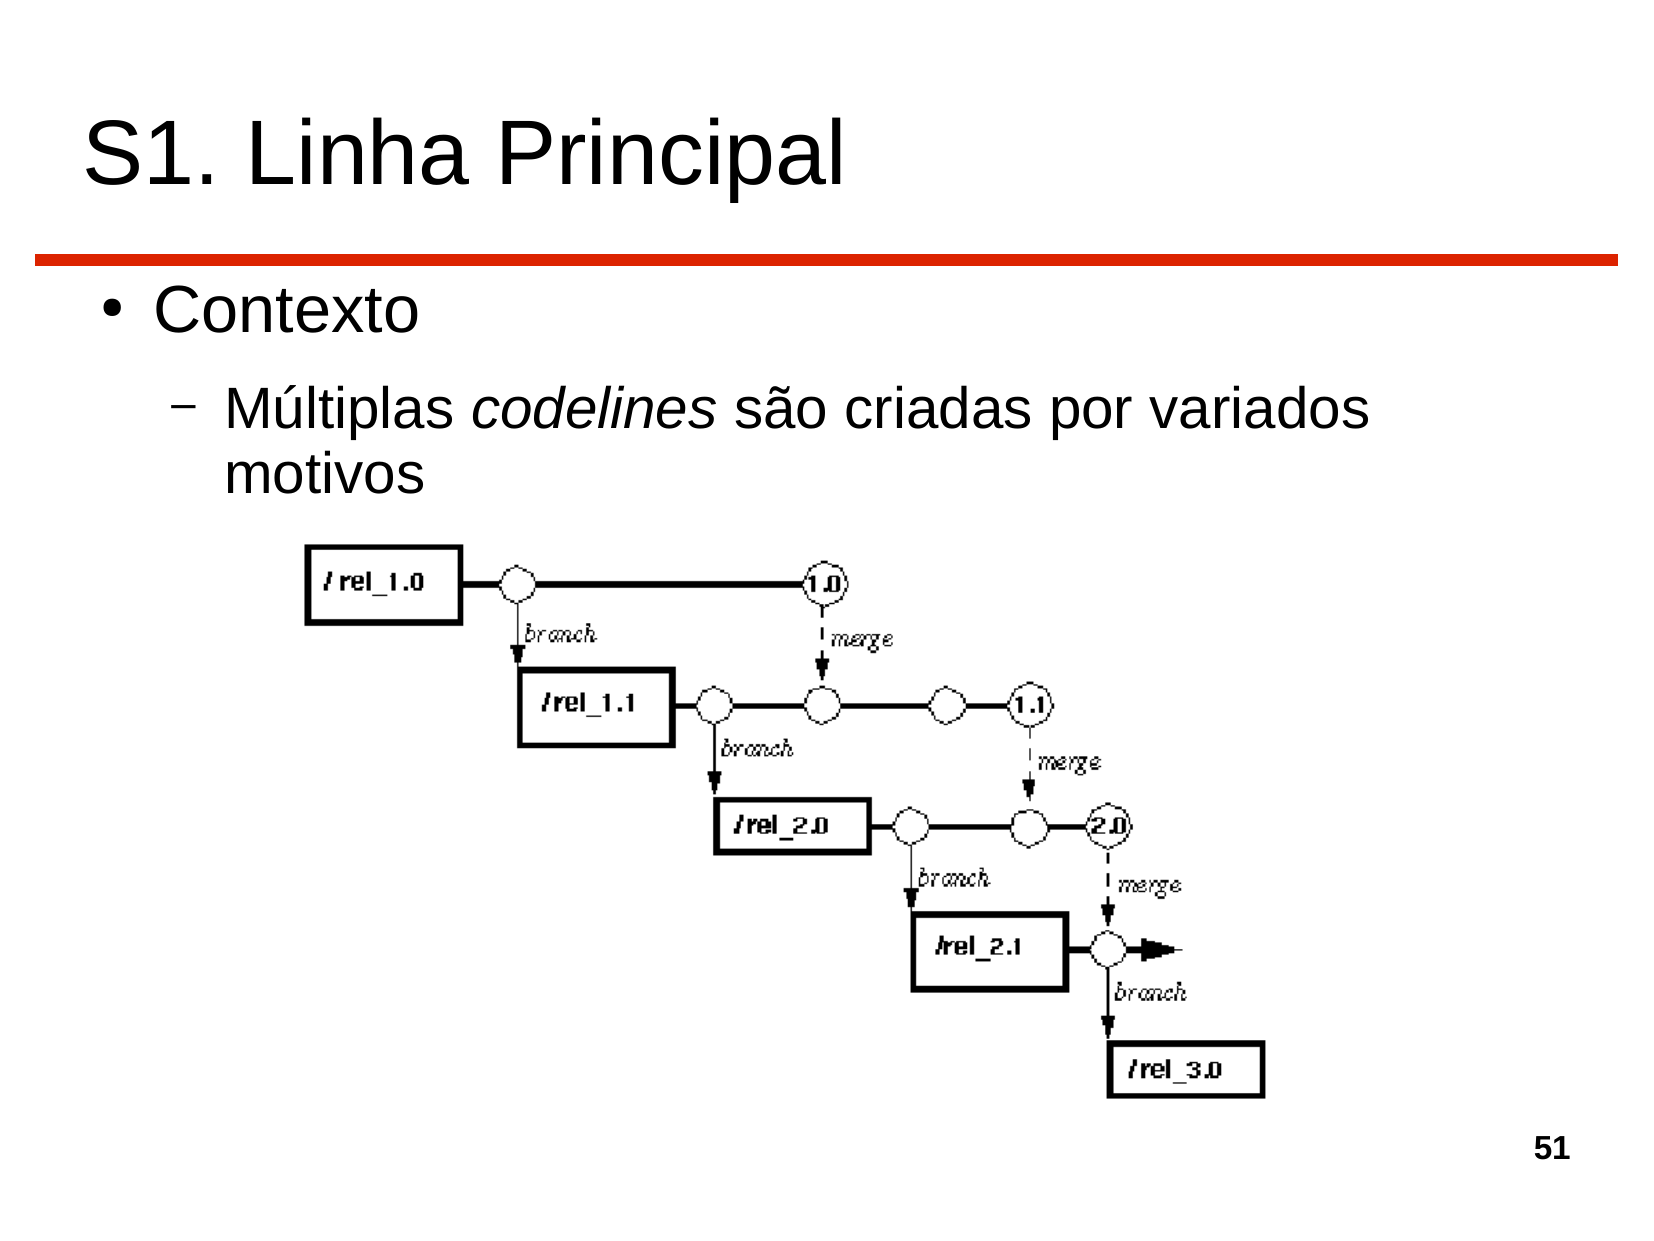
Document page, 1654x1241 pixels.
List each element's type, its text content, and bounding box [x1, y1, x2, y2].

picture [295, 531, 1278, 1111]
title S1. Linha Principal [82, 49, 1571, 257]
list Contexto Múltiplas codelines são criadas por variados motivos [82, 271, 1571, 1146]
